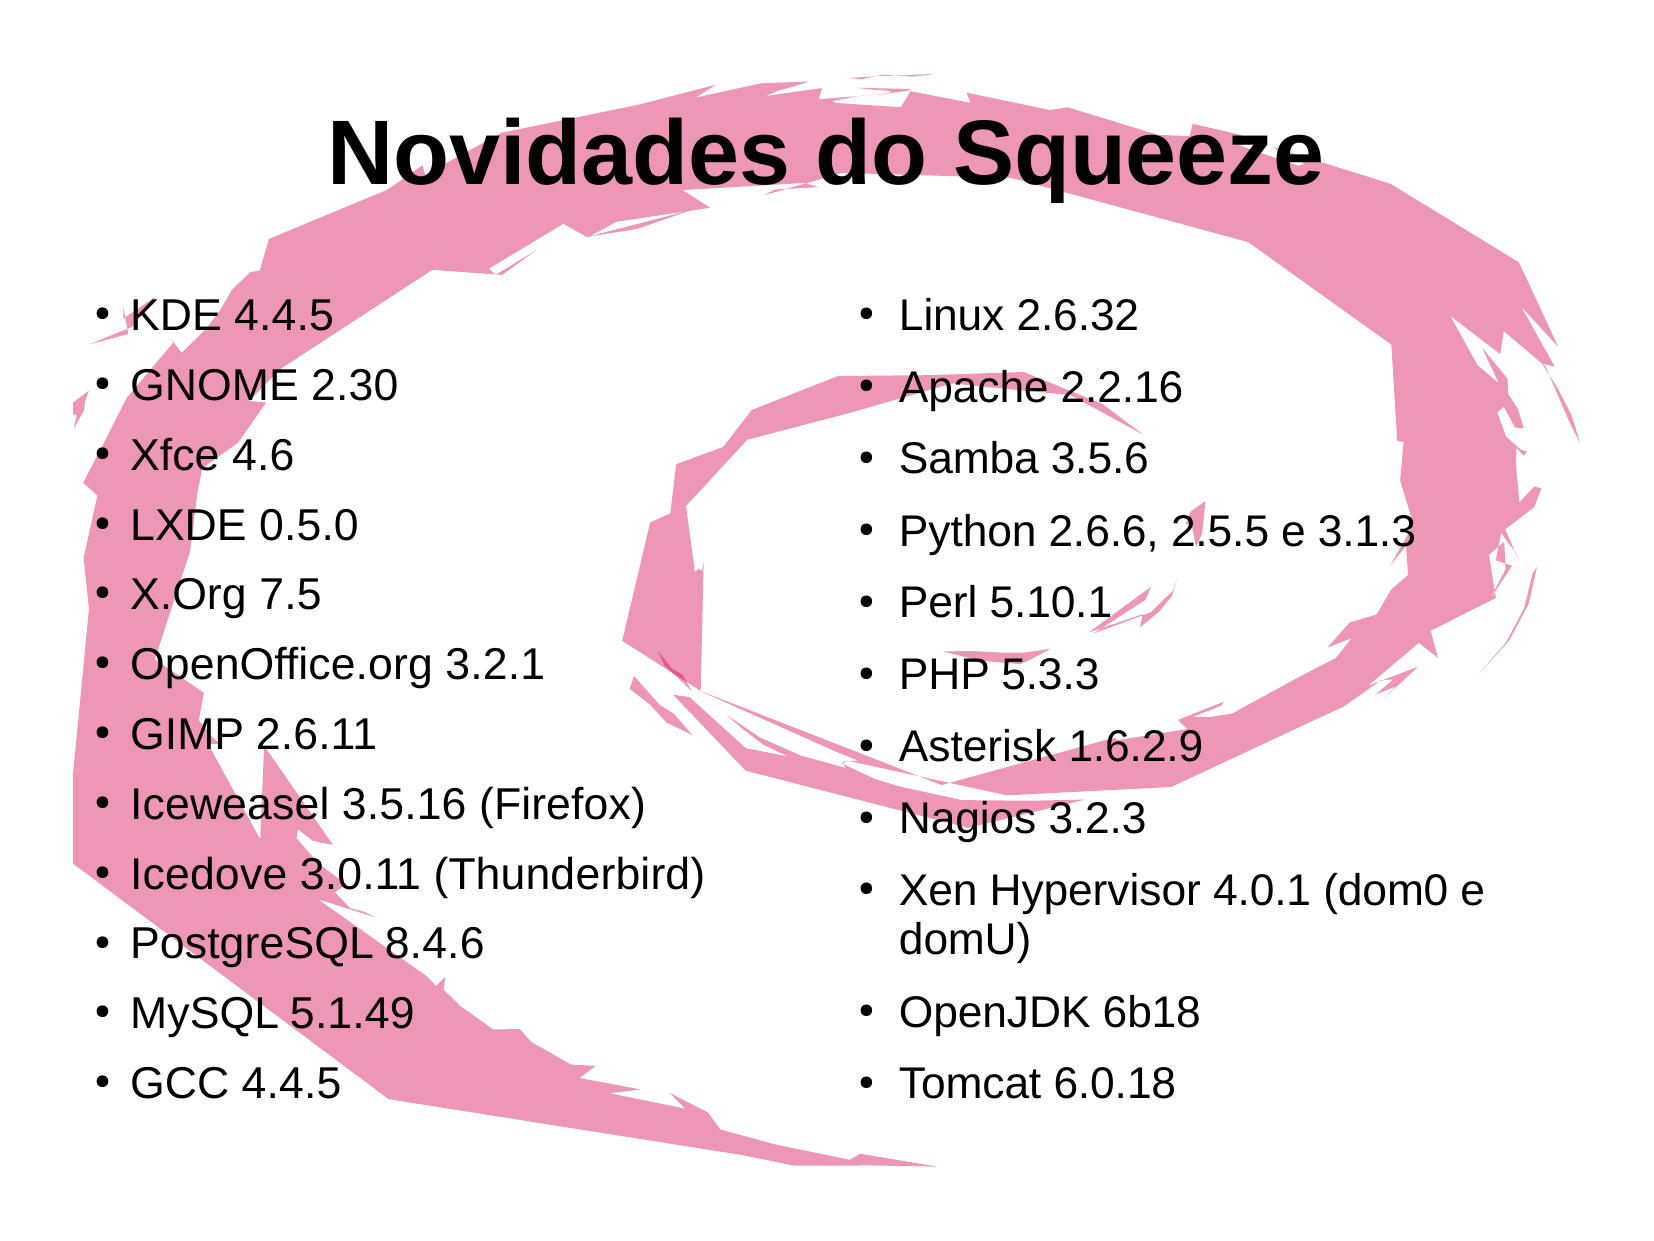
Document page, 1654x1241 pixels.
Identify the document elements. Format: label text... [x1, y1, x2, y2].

list KDE 4.4.5 GNOME 2.30 Xfce 4.6 LXDE 0.5.0 X.Org 7.5 OpenOffice.org 3.2.1 GIMP 2.6.11 Iceweasel 3.5.16 (Firefox) Icedove 3.0.11 (Thunderbird) PostgreSQL 8.4.6 MySQL 5.1.49 GCC 4.4.5 [82, 290, 809, 1109]
title Novidades do Squeeze [82, 49, 1571, 257]
list Linux 2.6.32 Apache 2.2.16 Samba 3.5.6 Python 2.6.6, 2.5.5 e 3.1.3 Perl 5.10.1 PHP 5.3.3 Asterisk 1.6.2.9 Nagios 3.2.3 Xen Hypervisor 4.0.1 (dom0 e domU) OpenJDK 6b18 Tomcat 6.0.18 [845, 290, 1572, 1109]
